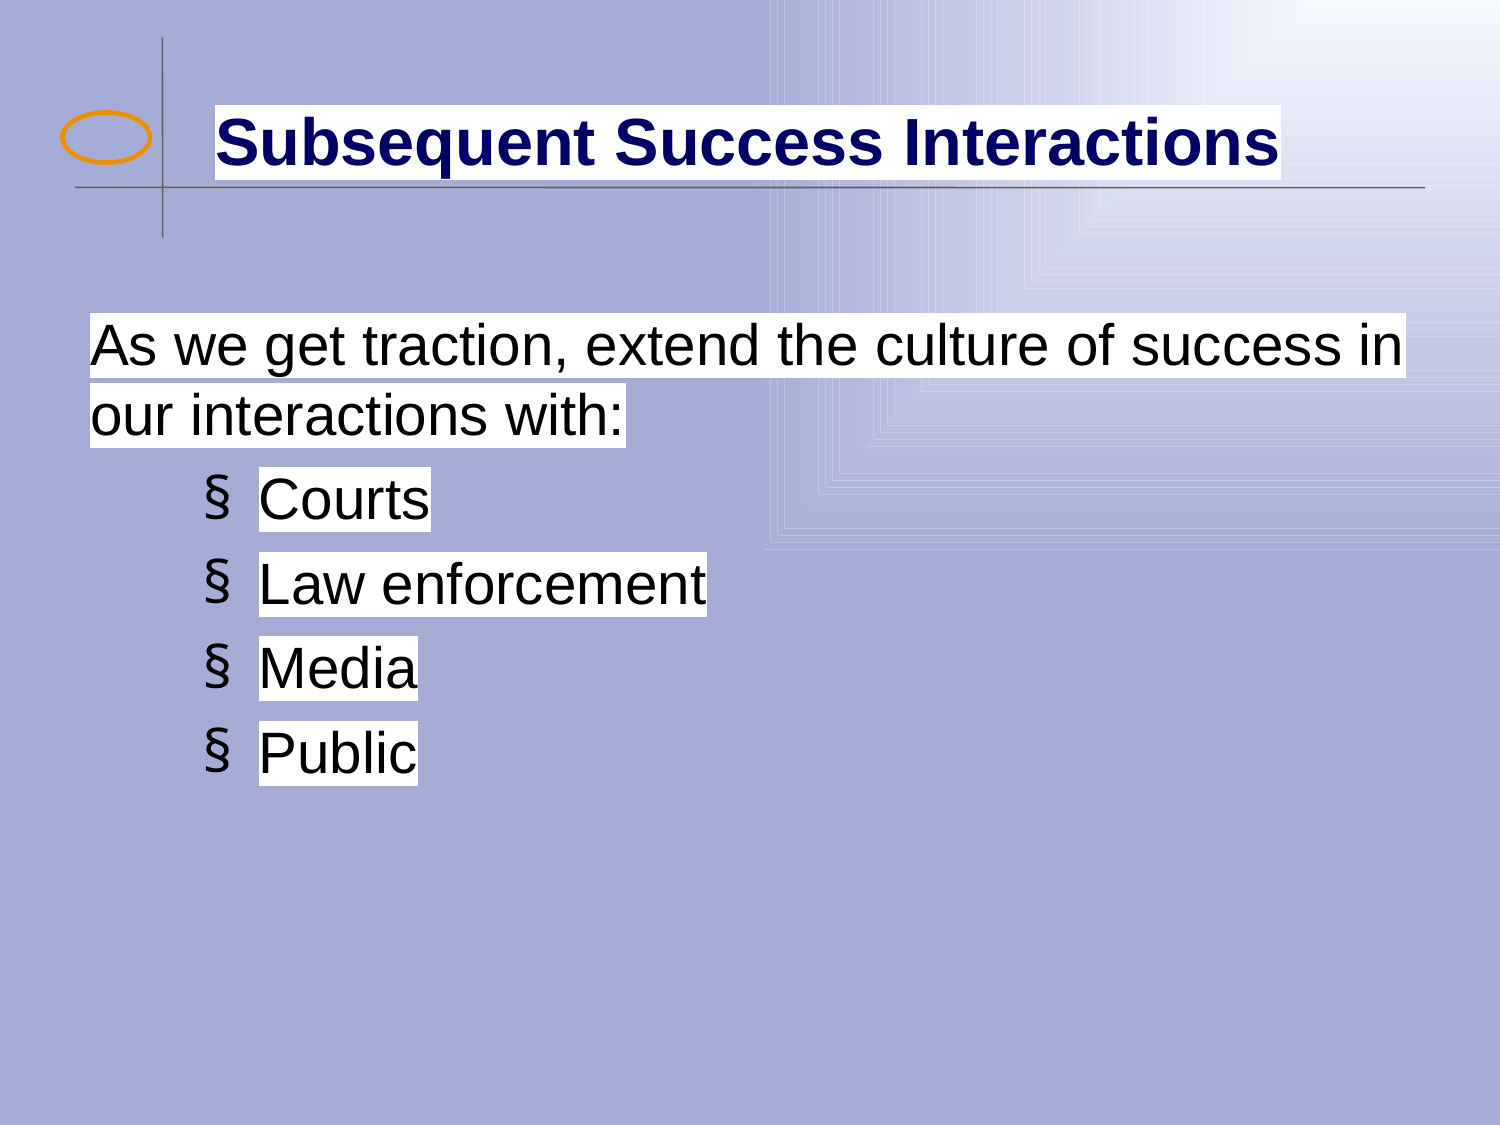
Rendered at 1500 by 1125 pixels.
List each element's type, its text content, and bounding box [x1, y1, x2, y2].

title Subsequent Success Interactions [200, 45, 1426, 233]
list As we get traction, extend the culture of success in our interactions with: Courts Law enforcement Media Public [75, 299, 1426, 1005]
